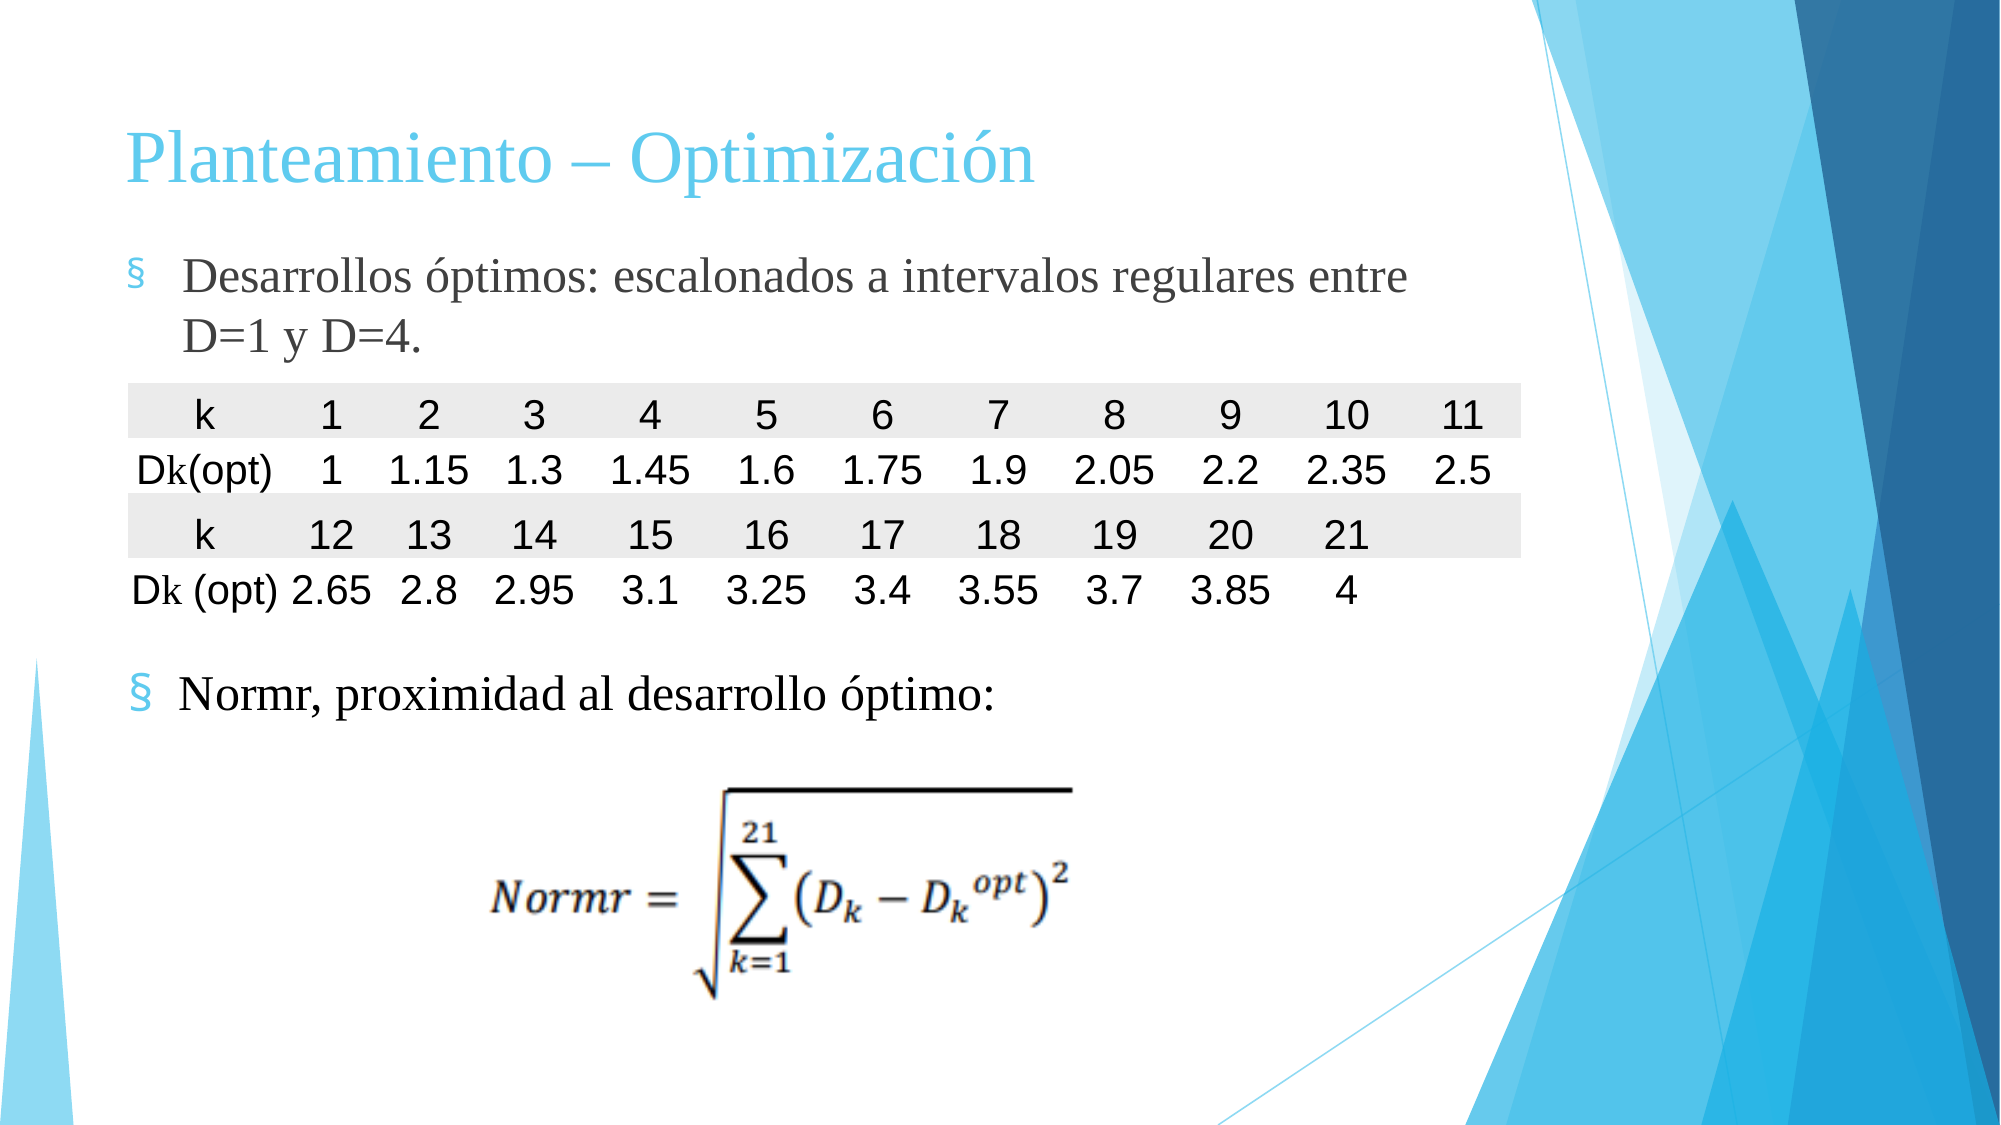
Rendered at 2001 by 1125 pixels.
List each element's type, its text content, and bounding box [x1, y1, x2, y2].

table_cell 3.4 [825, 558, 941, 613]
table_header 10 [1289, 383, 1405, 438]
table_cell 2.95 [476, 558, 592, 613]
table_cell 2.05 [1057, 438, 1173, 493]
list Desarrollos óptimos: escalonados a intervalos regulares entre D=1 y D=4. [111, 235, 1461, 384]
table_cell 16 [708, 493, 825, 558]
table_cell 4 [1289, 558, 1405, 613]
table_cell 14 [476, 493, 592, 558]
table_header 11 [1405, 383, 1521, 438]
table_cell 1.45 [592, 438, 708, 493]
table_header 7 [941, 383, 1057, 438]
table_cell 20 [1173, 493, 1289, 558]
table_header 6 [825, 383, 941, 438]
table_cell k [128, 493, 282, 558]
table_header 8 [1057, 383, 1173, 438]
table_cell 3.7 [1057, 558, 1173, 613]
table_header 5 [708, 383, 825, 438]
table_cell 1.75 [825, 438, 941, 493]
table_cell Dk (opt) [128, 558, 282, 613]
table_header k [128, 383, 282, 438]
table_cell 17 [825, 493, 941, 558]
table_cell Dk(opt) [128, 438, 282, 493]
table_cell 1 [282, 438, 382, 493]
table_header 3 [476, 383, 592, 438]
table_cell 3.1 [592, 558, 708, 613]
table_cell 3.55 [941, 558, 1057, 613]
table_cell 15 [592, 493, 708, 558]
table_cell 19 [1057, 493, 1173, 558]
table_header 2 [382, 383, 476, 438]
table_cell 2.8 [382, 558, 476, 613]
table_cell [1405, 493, 1521, 558]
table_cell 1.6 [708, 438, 825, 493]
table_cell 1.3 [476, 438, 592, 493]
table_cell [1405, 558, 1521, 613]
table_cell 1.9 [941, 438, 1057, 493]
table_cell Dk(opt) [230, 464, 242, 482]
table_cell 13 [382, 493, 476, 558]
table_cell 2.5 [1405, 438, 1521, 493]
table_cell 2.35 [1289, 438, 1405, 493]
table_cell 21 [1289, 493, 1405, 558]
title Planteamiento – Optimización [111, 99, 1522, 317]
table_cell Dk (opt) [236, 584, 248, 602]
table_cell 18 [941, 493, 1057, 558]
table_header 1 [282, 383, 382, 438]
picture [473, 809, 1098, 1013]
table_cell 12 [282, 493, 382, 558]
table_header 4 [592, 383, 708, 438]
table_cell 2.65 [282, 558, 382, 613]
table_cell 2.2 [1173, 438, 1289, 493]
text_box Normr, proximidad al desarrollo óptimo: [128, 660, 1779, 809]
table_cell 3.85 [1173, 558, 1289, 613]
table_cell 3.25 [708, 558, 825, 613]
table_cell 1.15 [382, 438, 476, 493]
table_header 9 [1173, 383, 1289, 438]
